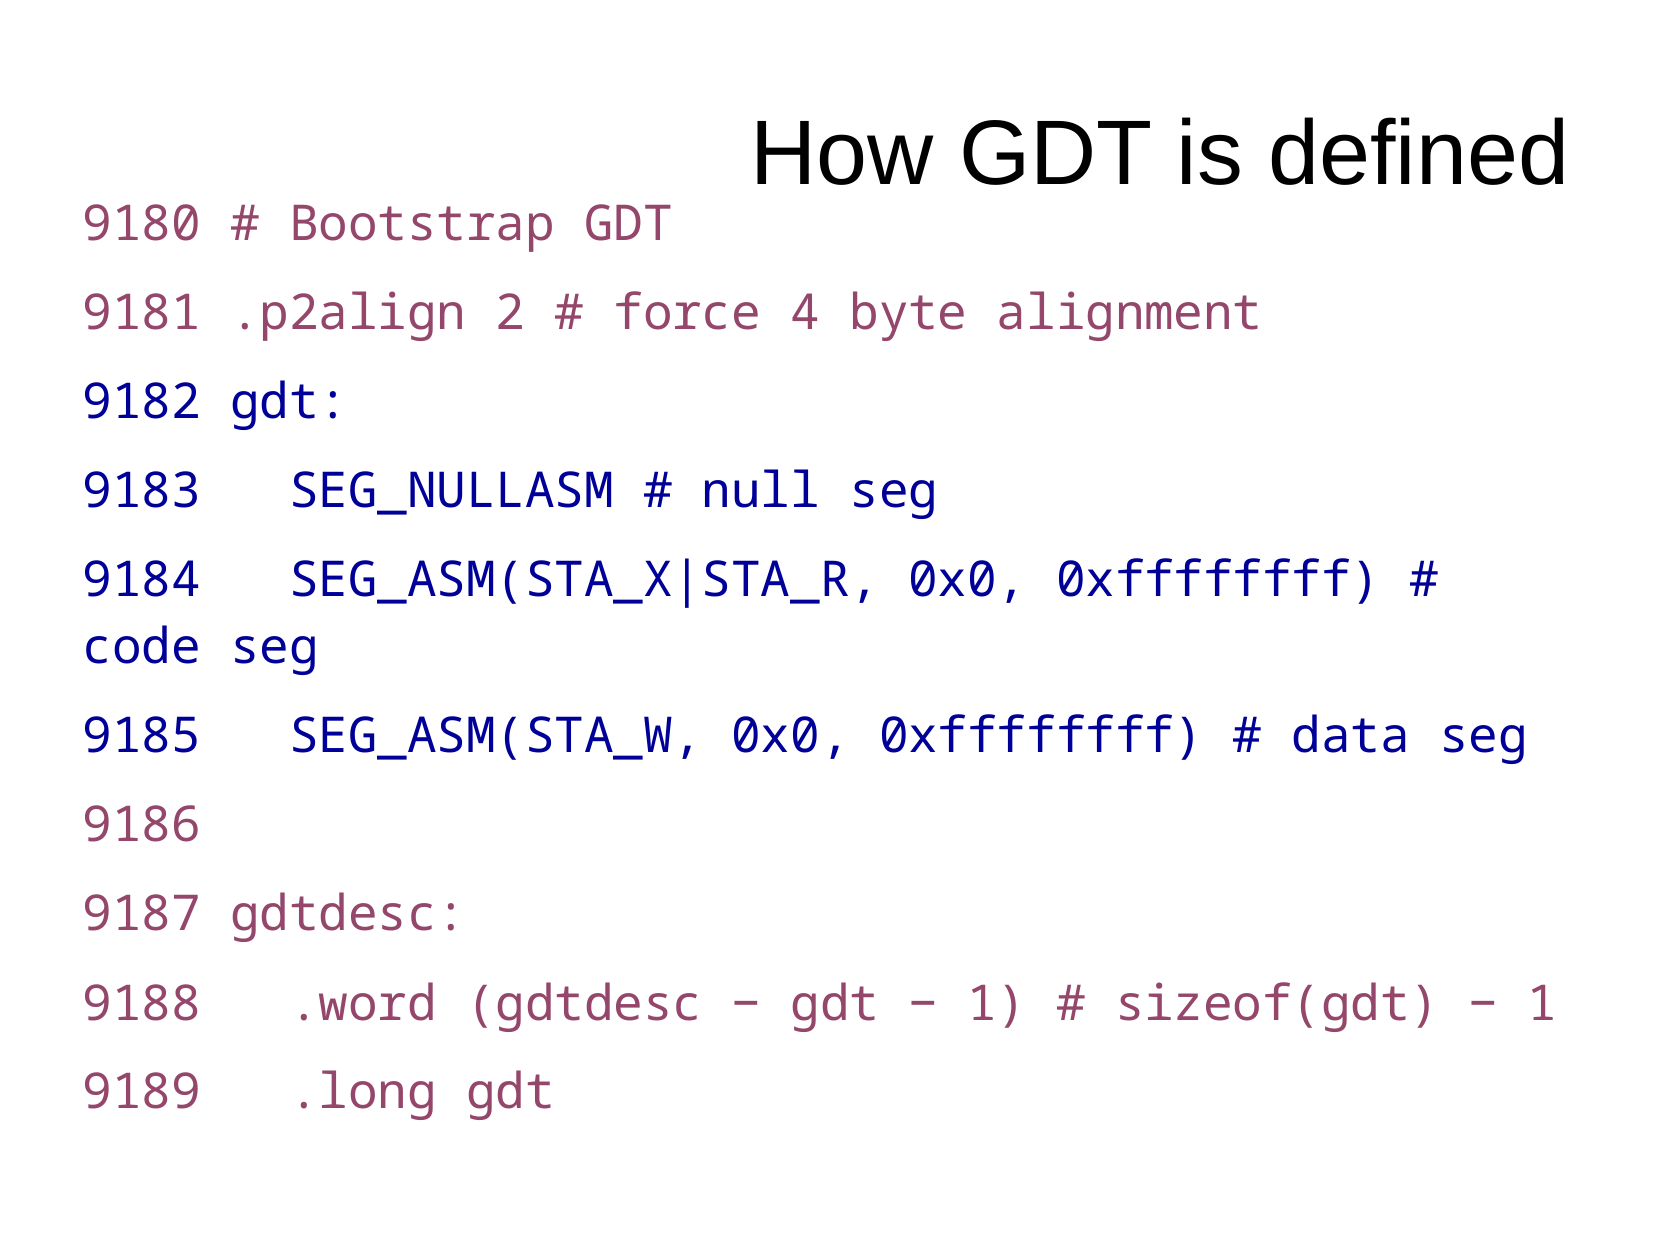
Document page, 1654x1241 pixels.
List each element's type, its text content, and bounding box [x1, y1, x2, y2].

title How GDT is defined [750, 49, 1571, 187]
list 9180 # Bootstrap GDT 9181 .p2align 2 # force 4 byte alignment 9182 gdt: 9183 SEG_NULLASM # null seg 9184 SEG_ASM(STA_X|STA_R, 0x0, 0xffffffff) # code seg 9185 SEG_ASM(STA_W, 0x0, 0xffffffff) # data seg 9186 9187 gdtdesc: 9188 .word (gdtdesc − gdt − 1) # sizeof(gdt) − 1 9189 .long gdt [82, 187, 1571, 1157]
